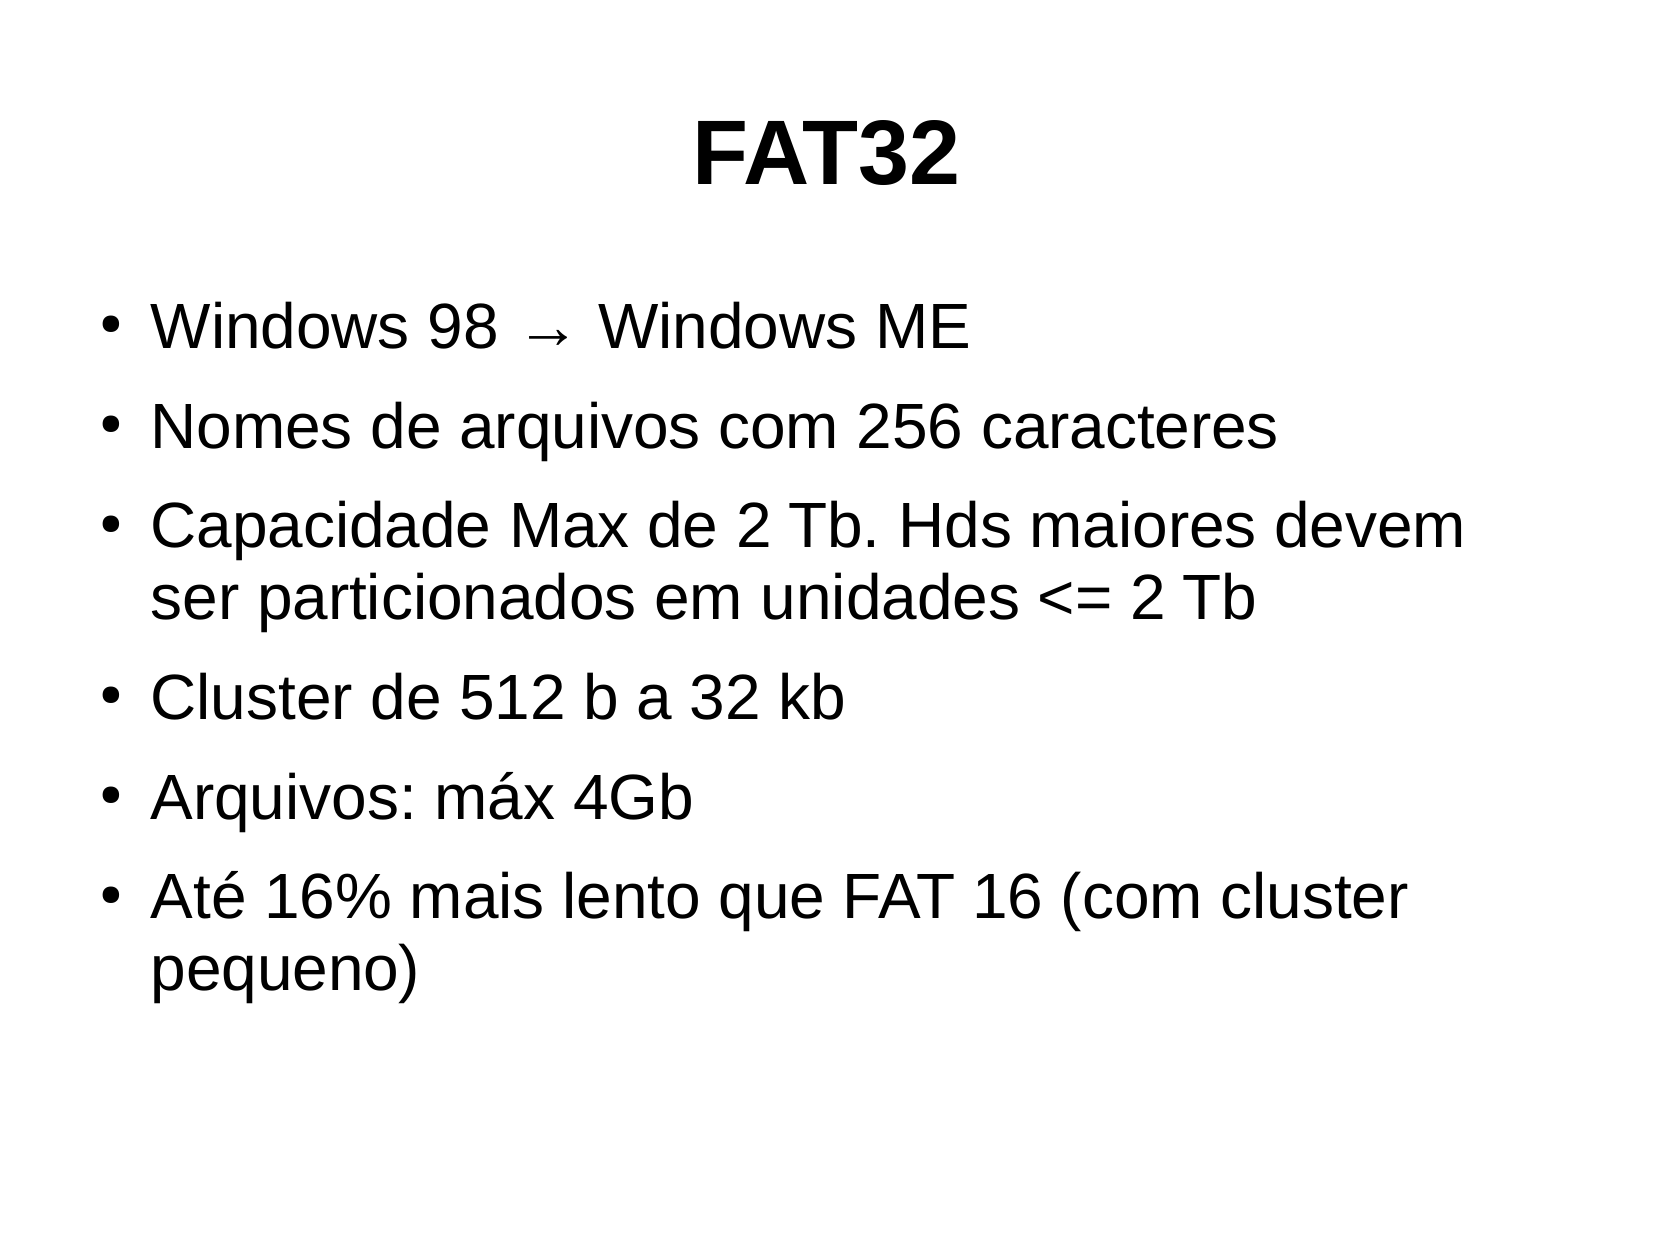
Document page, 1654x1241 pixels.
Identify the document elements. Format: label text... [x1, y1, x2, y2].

title FAT32 [82, 49, 1571, 257]
list Windows 98 → Windows ME Nomes de arquivos com 256 caracteres Capacidade Max de 2 Tb. Hds maiores devem ser particionados em unidades <= 2 Tb Cluster de 512 b a 32 kb Arquivos: máx 4Gb Até 16% mais lento que FAT 16 (com cluster pequeno) [82, 290, 1571, 1010]
